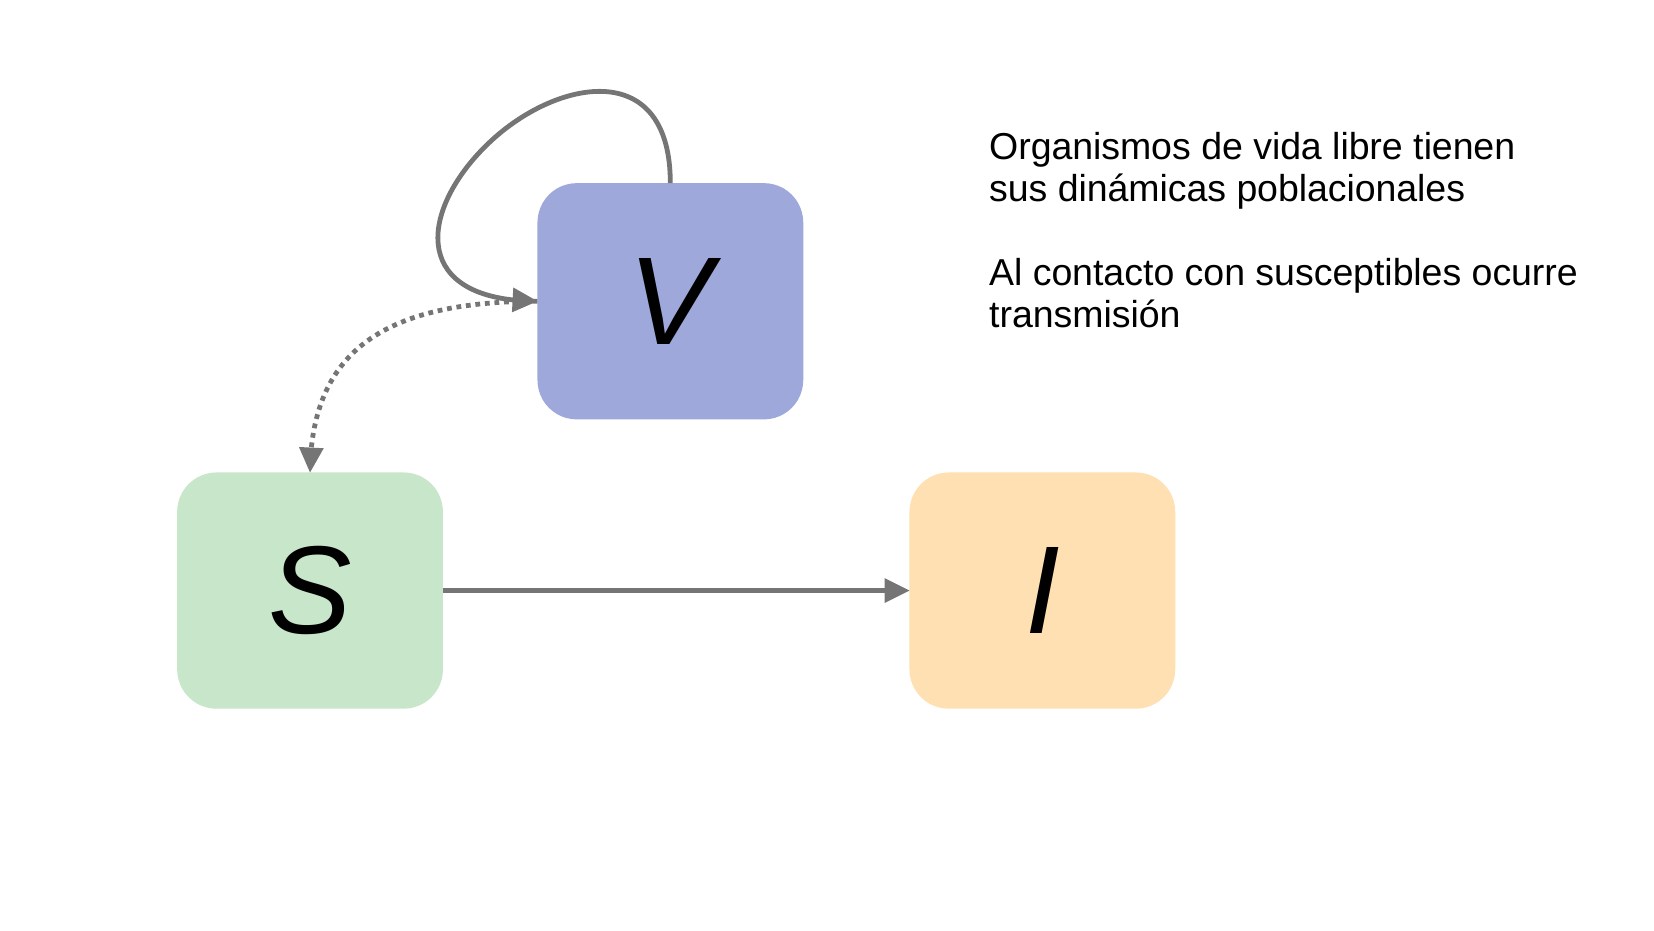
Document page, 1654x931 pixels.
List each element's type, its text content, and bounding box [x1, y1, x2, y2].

text_box S [177, 472, 443, 709]
text_box V [537, 183, 804, 420]
text_box Organismos de vida libre tienen sus dinámicas poblacionales Al contacto con susceptibles ocurre transmisión [974, 118, 1595, 343]
text_box I [909, 472, 1176, 709]
